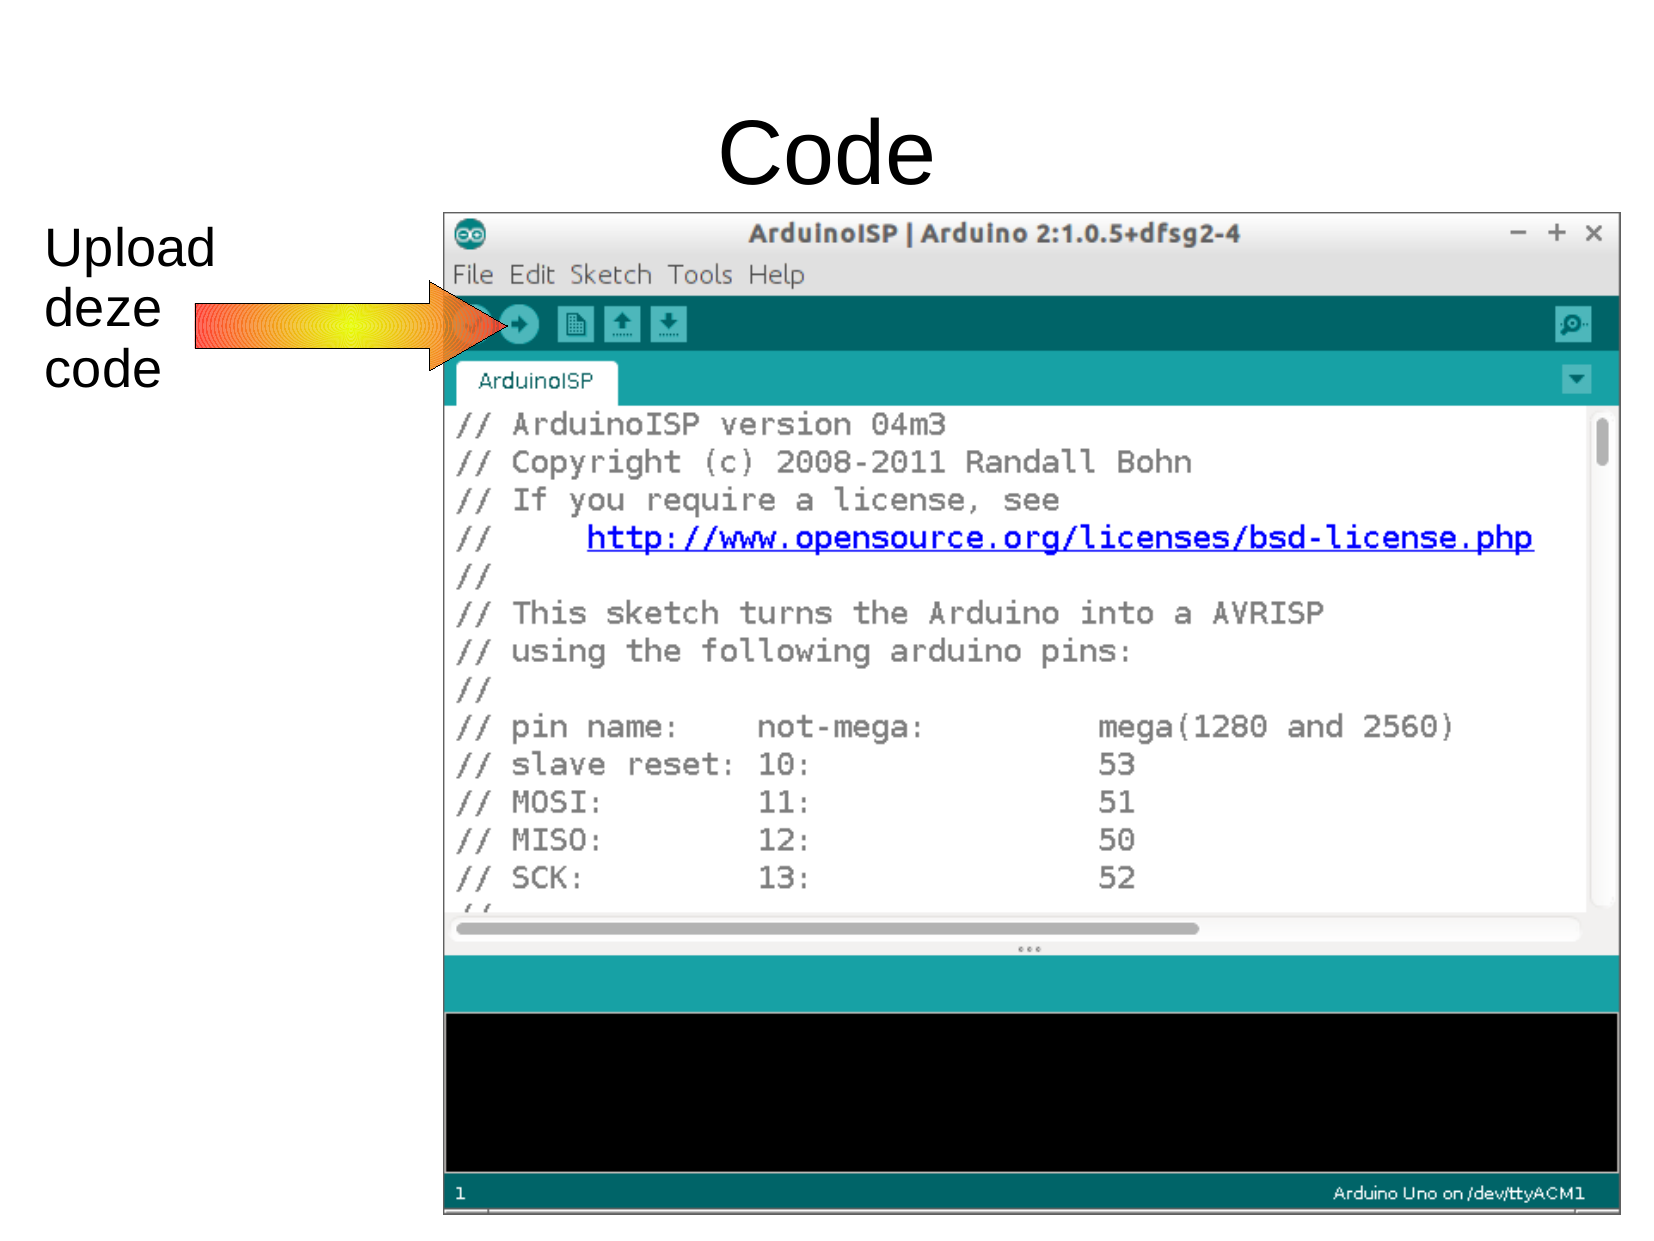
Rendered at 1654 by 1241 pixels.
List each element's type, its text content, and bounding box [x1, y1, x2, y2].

text_box Upload deze code [30, 210, 271, 436]
text_box [271, 280, 508, 371]
title Code [82, 49, 1571, 257]
picture [443, 212, 1621, 1215]
